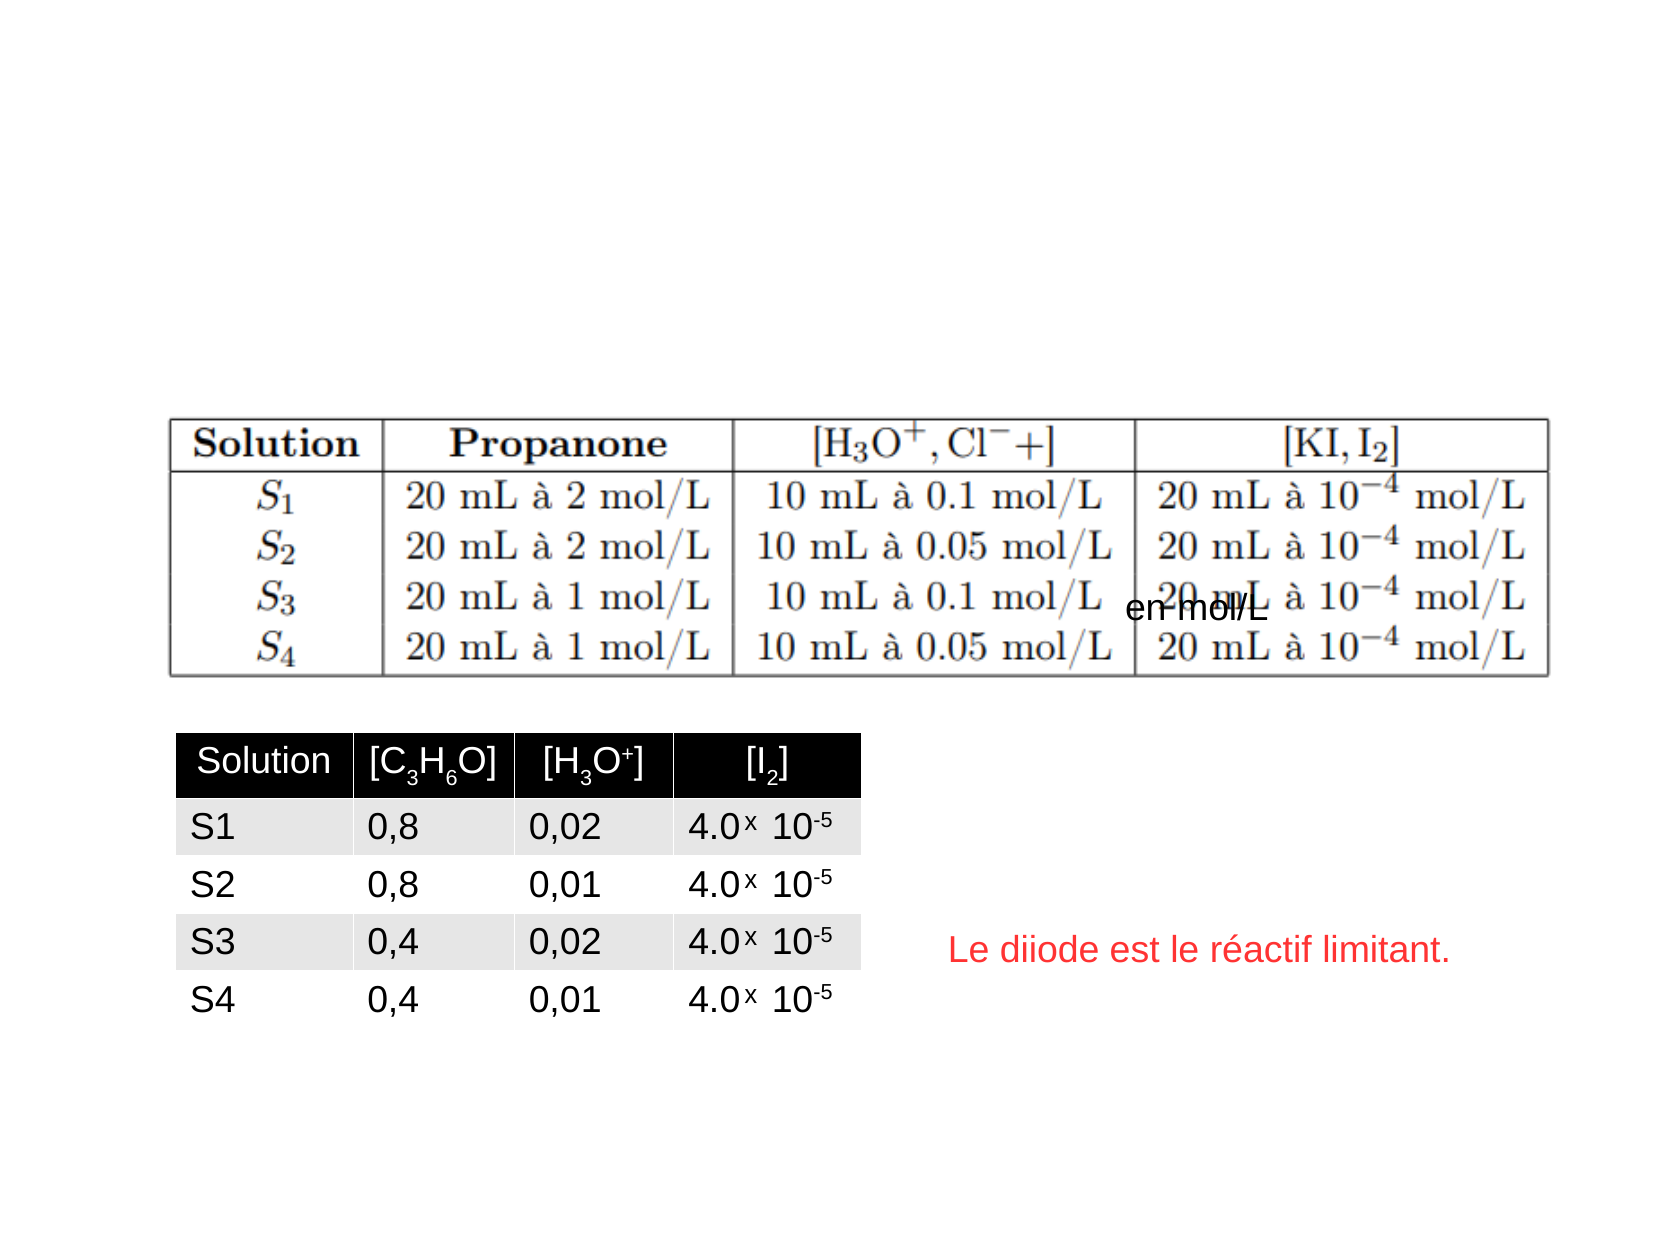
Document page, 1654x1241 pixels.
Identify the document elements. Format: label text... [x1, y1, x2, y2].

table_cell 0,02 [515, 799, 673, 855]
table_header [H3O+] [515, 733, 673, 798]
table_cell 0,01 [515, 856, 673, 913]
text_box en mol/L [1110, 578, 1288, 636]
table_cell S1 [176, 799, 353, 855]
table_cell 0,8 [354, 856, 514, 913]
table_cell S2 [176, 856, 353, 913]
table_cell 0,8 [354, 799, 514, 855]
table_cell 4.0 ͯ 10-5 [674, 799, 861, 855]
table_cell 0,01 [515, 971, 673, 1028]
table_header [C3H6O] [354, 733, 514, 798]
text_box Le diiode est le réactif limitant. [933, 921, 1489, 981]
table_cell 4.0 ͯ 10-5 [674, 914, 861, 970]
table_cell 0,4 [354, 971, 514, 1028]
table_cell 4.0 ͯ 10-5 [674, 856, 861, 913]
table_cell S4 [176, 971, 353, 1028]
table_header Solution [176, 733, 353, 798]
picture [161, 410, 1560, 686]
table_cell 0,02 [515, 914, 673, 970]
table_header [I2] [674, 733, 861, 798]
table_cell 0,4 [354, 914, 514, 970]
table_cell S3 [176, 914, 353, 970]
table_cell 4.0 ͯ 10-5 [674, 971, 861, 1028]
